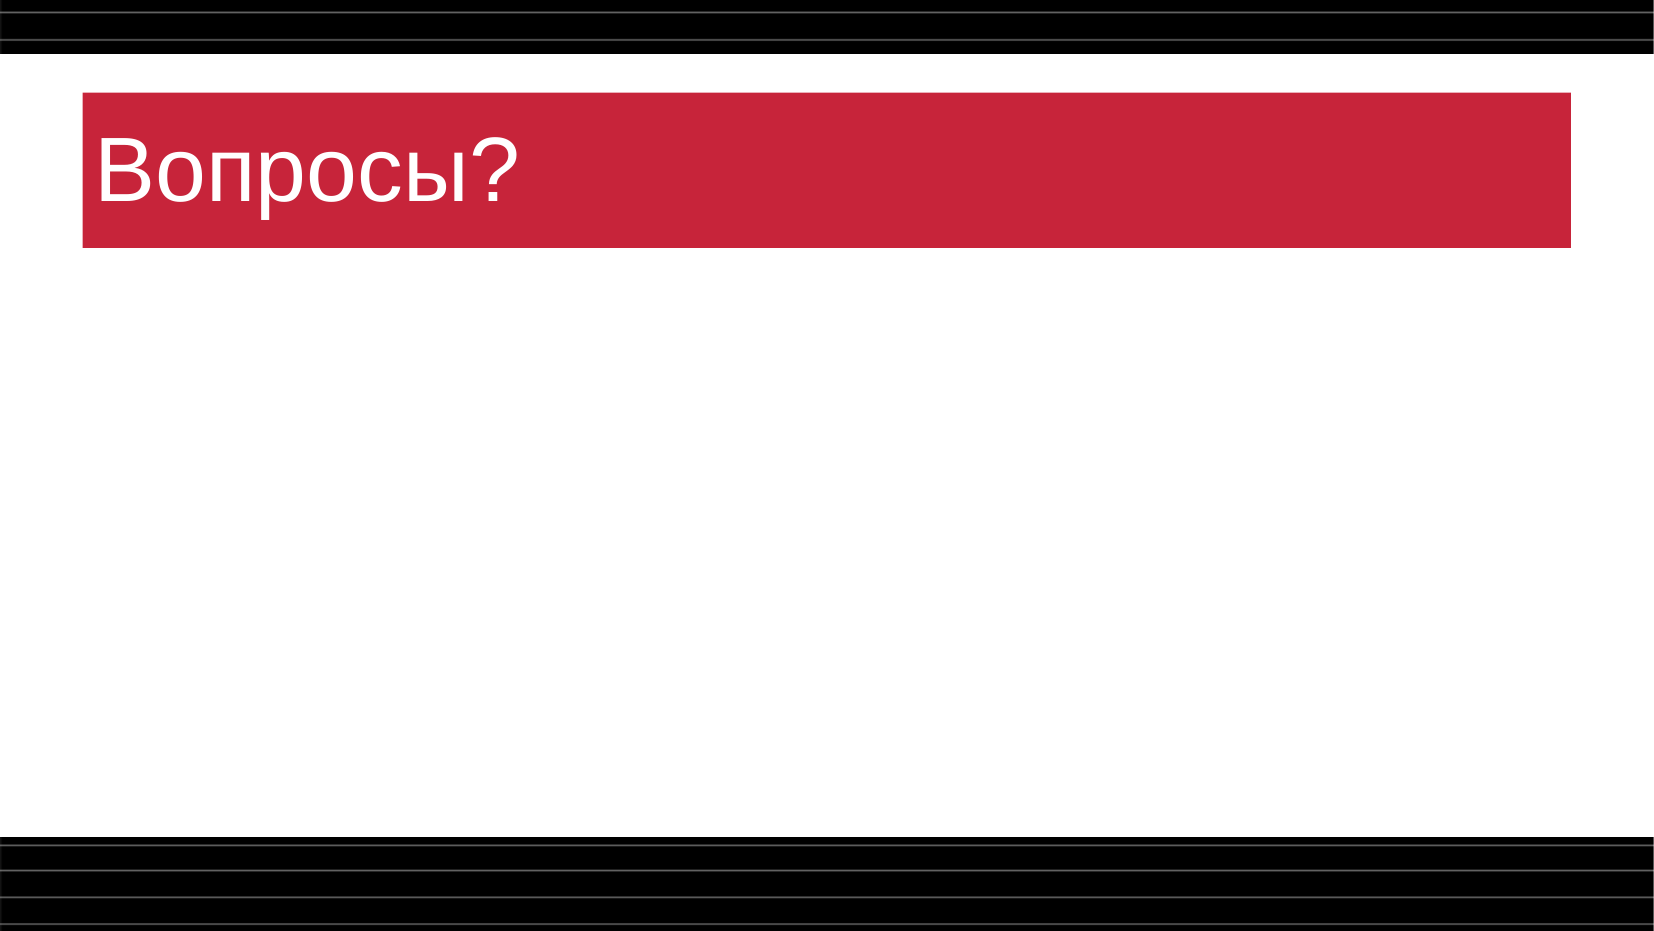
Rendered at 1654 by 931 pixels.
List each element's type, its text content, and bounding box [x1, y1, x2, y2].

title Вопросы? [82, 92, 1571, 248]
picture [0, 837, 1654, 931]
picture [0, 0, 1654, 54]
